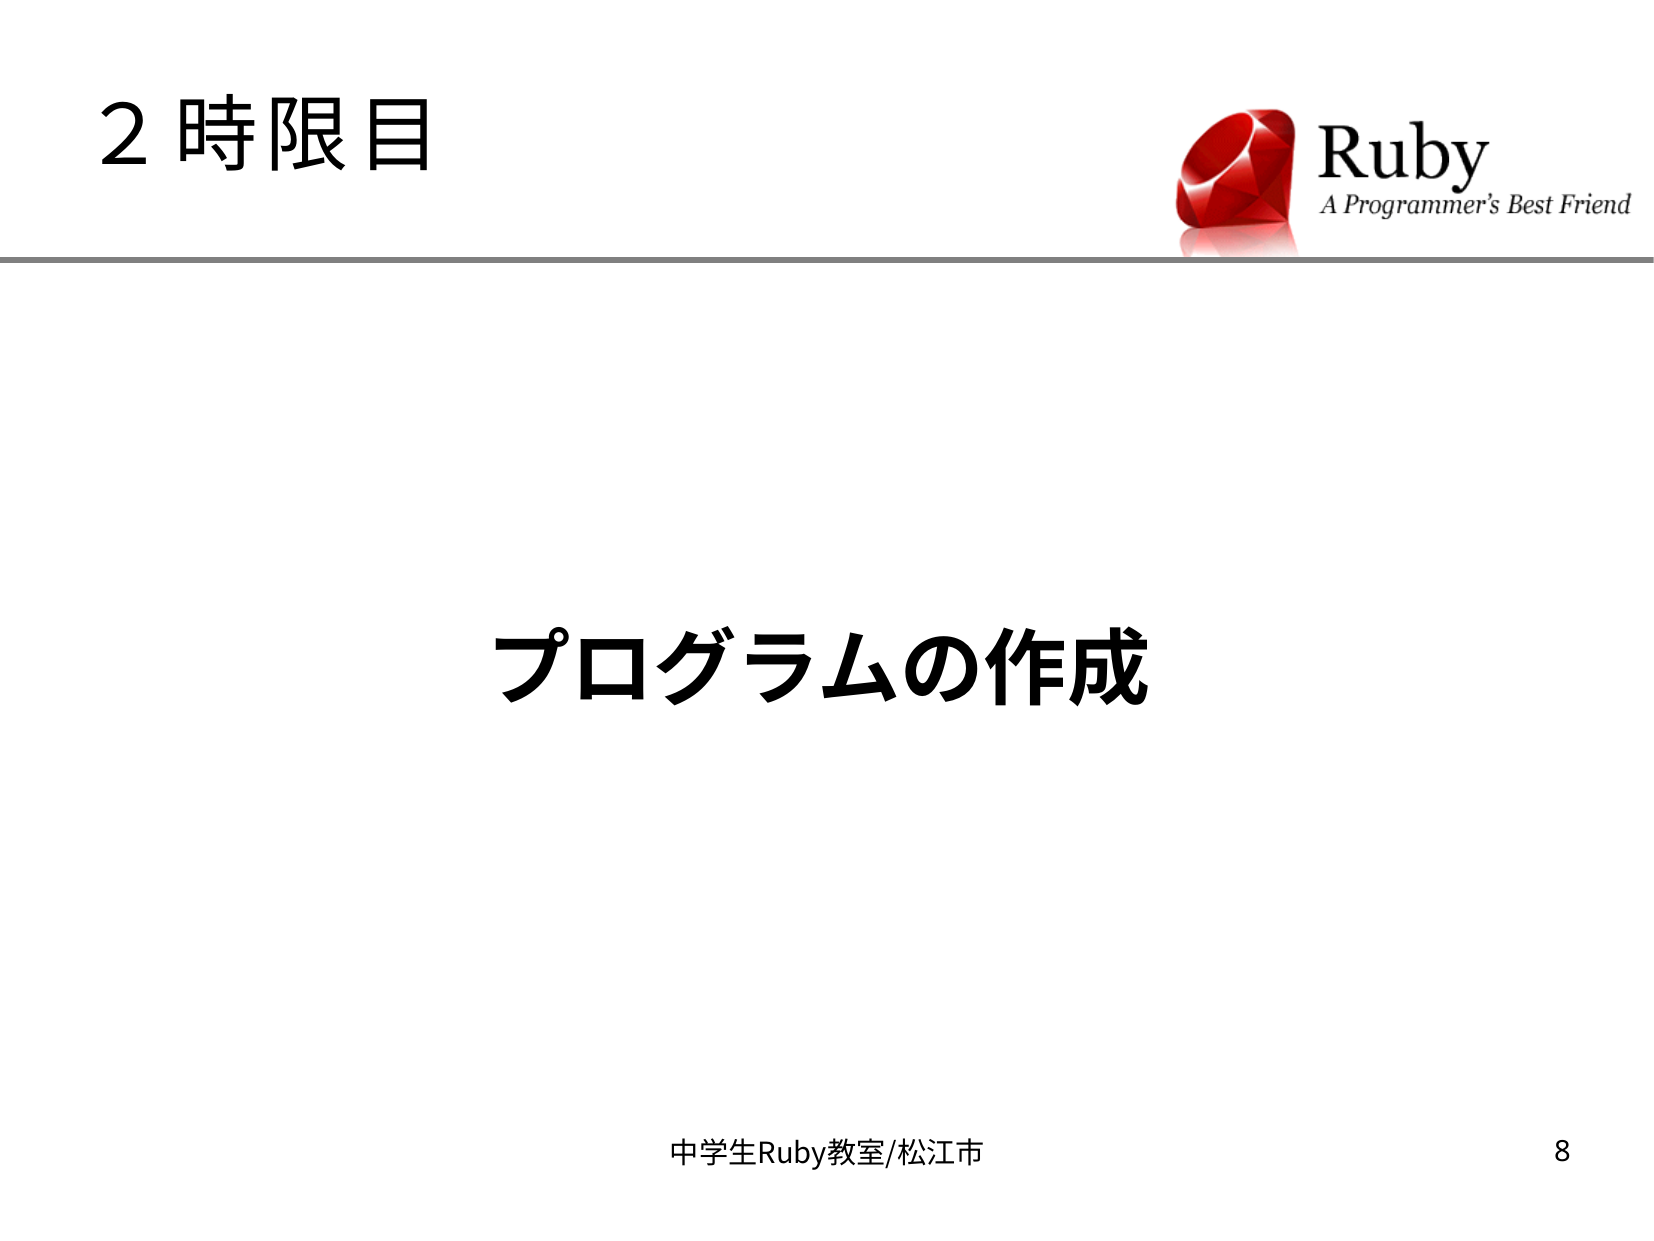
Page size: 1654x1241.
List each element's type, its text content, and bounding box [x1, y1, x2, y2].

text_box プログラムの作成 [472, 534, 1182, 633]
picture [1160, 82, 1654, 257]
title ２時限目 [82, 56, 1152, 200]
